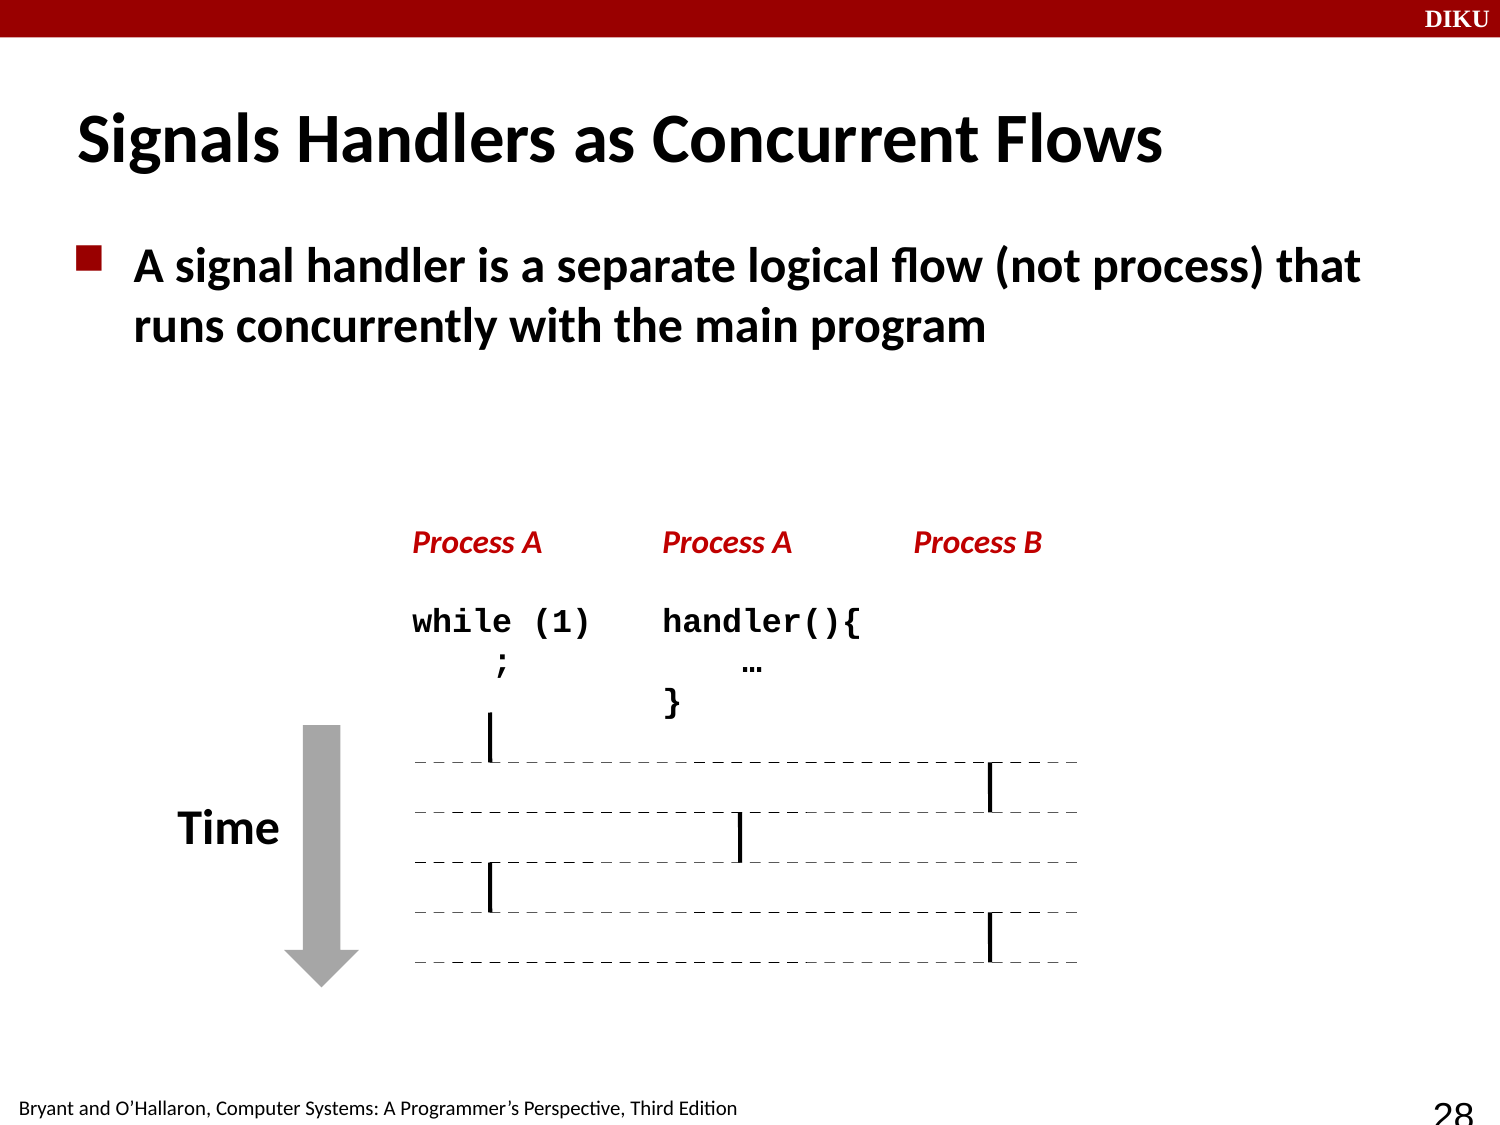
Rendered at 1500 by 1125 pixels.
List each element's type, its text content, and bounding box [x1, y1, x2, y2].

text_box [284, 725, 359, 988]
text_box Signals Handlers as Concurrent Flows [62, 71, 1308, 197]
text_box Process A while (1) ; [397, 512, 608, 687]
text_box A signal handler is a separate logical flow (not process) that runs concurrently with the main program [62, 224, 1426, 438]
text_box Process A handler(){ … } [647, 512, 878, 727]
text_box Time [162, 786, 297, 862]
text_box Process B [898, 512, 1058, 568]
